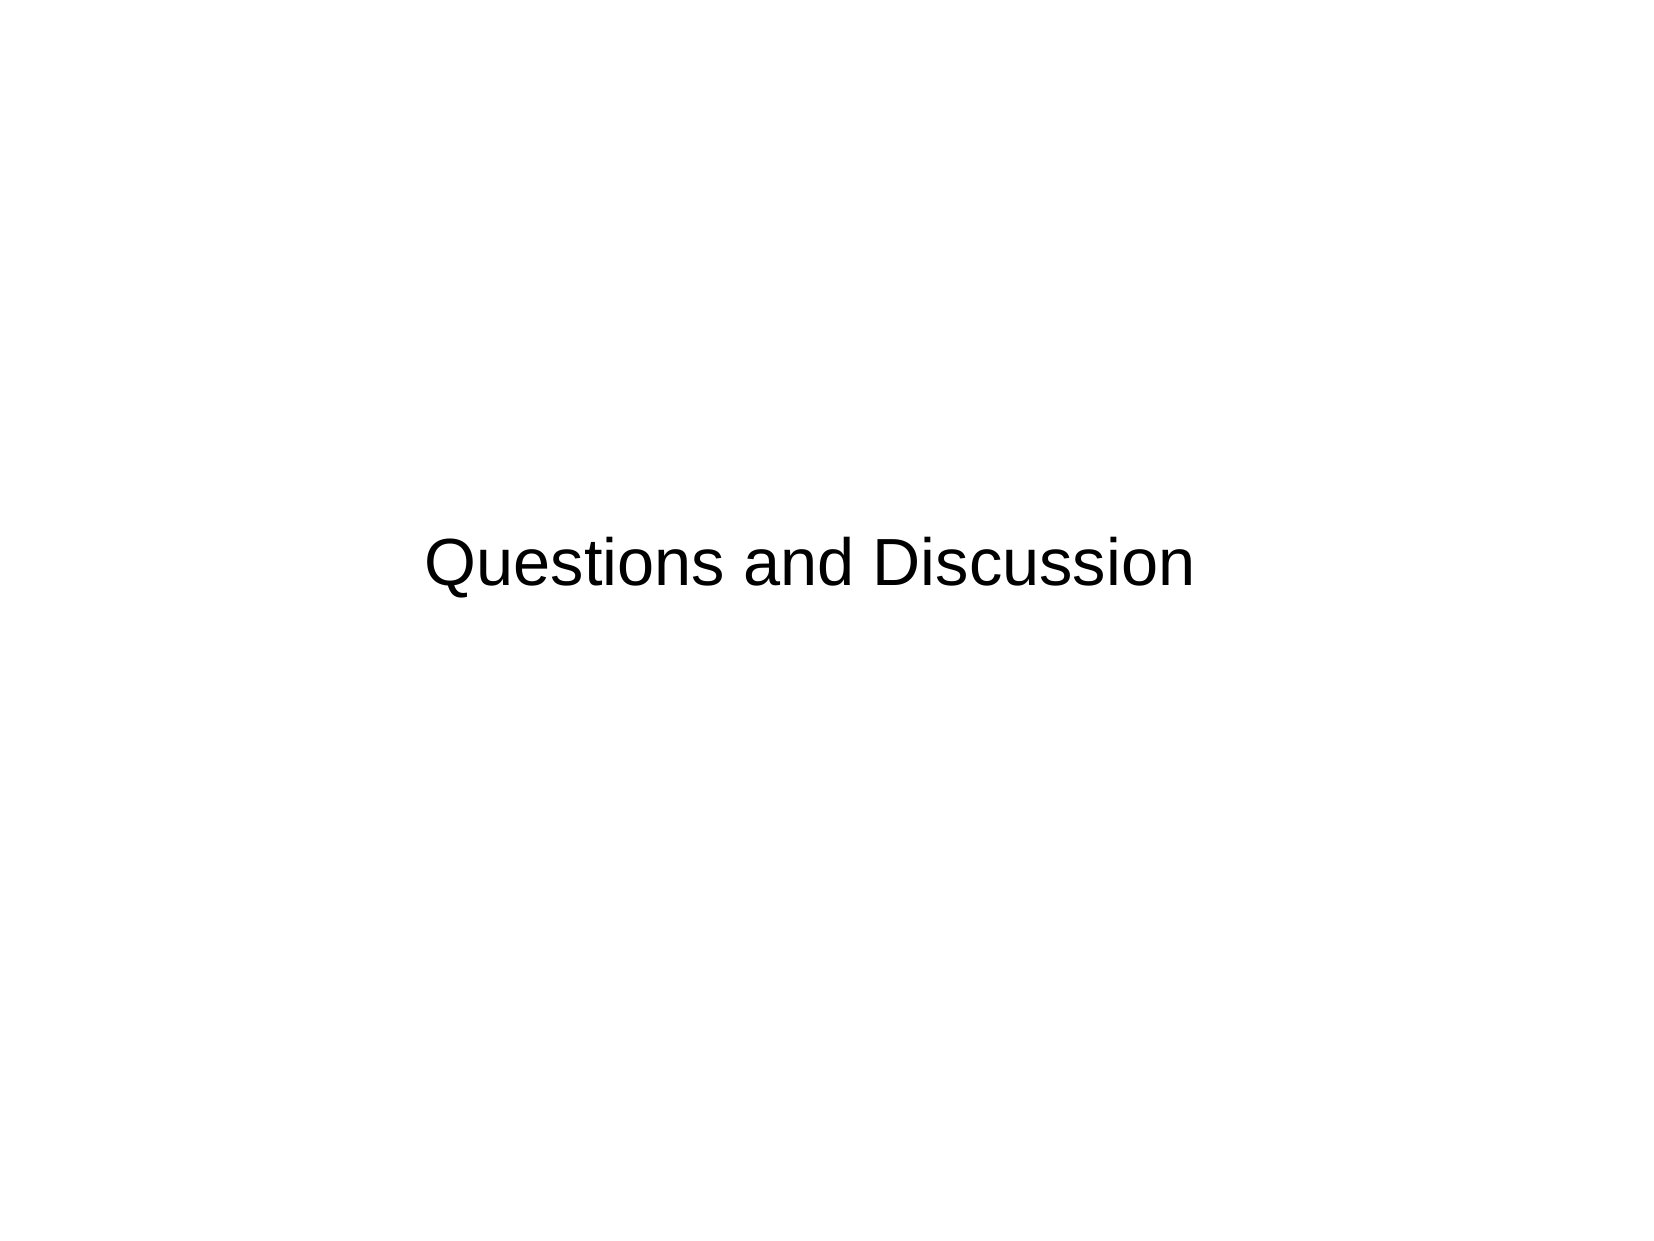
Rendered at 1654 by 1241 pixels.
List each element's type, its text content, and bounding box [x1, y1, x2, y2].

list Questions and Discussion [82, 524, 1538, 1010]
